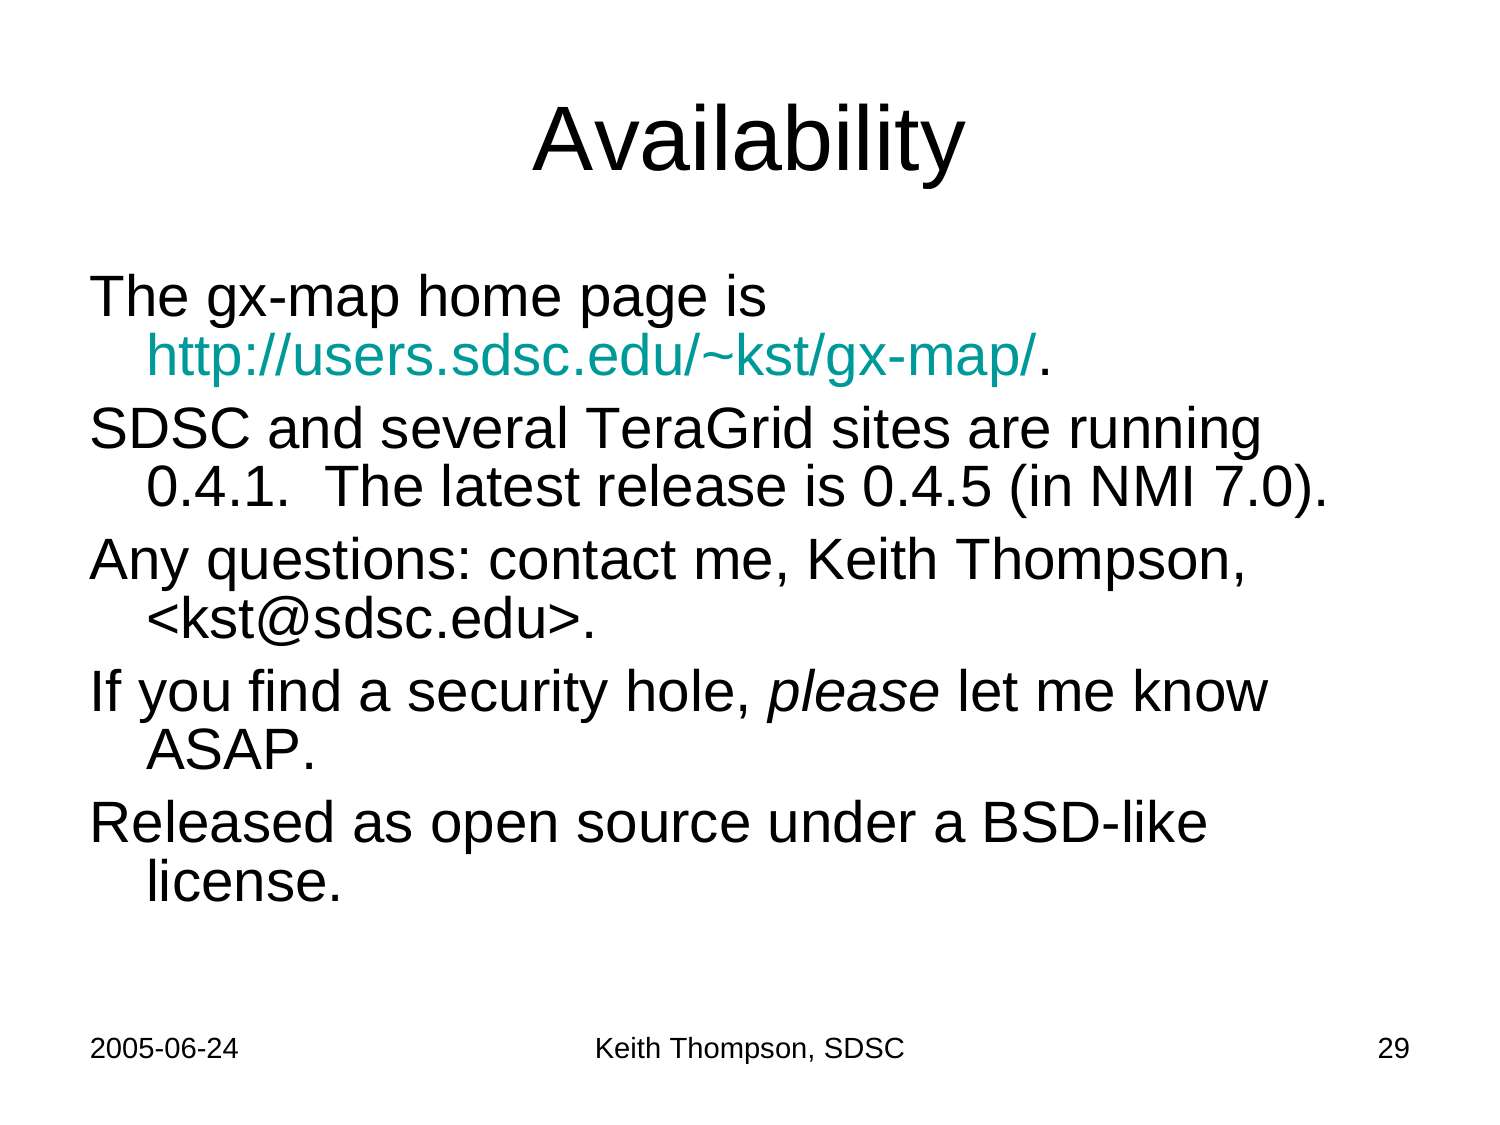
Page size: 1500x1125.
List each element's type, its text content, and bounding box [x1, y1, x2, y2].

list The gx-map home page is http://users.sdsc.edu/~kst/gx-map/. SDSC and several TeraGrid sites are running 0.4.1. The latest release is 0.4.5 (in NMI 7.0). Any questions: contact me, Keith Thompson, <kst@sdsc.edu>. If you find a security hole, please let me know ASAP. Released as open source under a BSD-like license. [75, 262, 1426, 1006]
title Availability [75, 45, 1426, 233]
